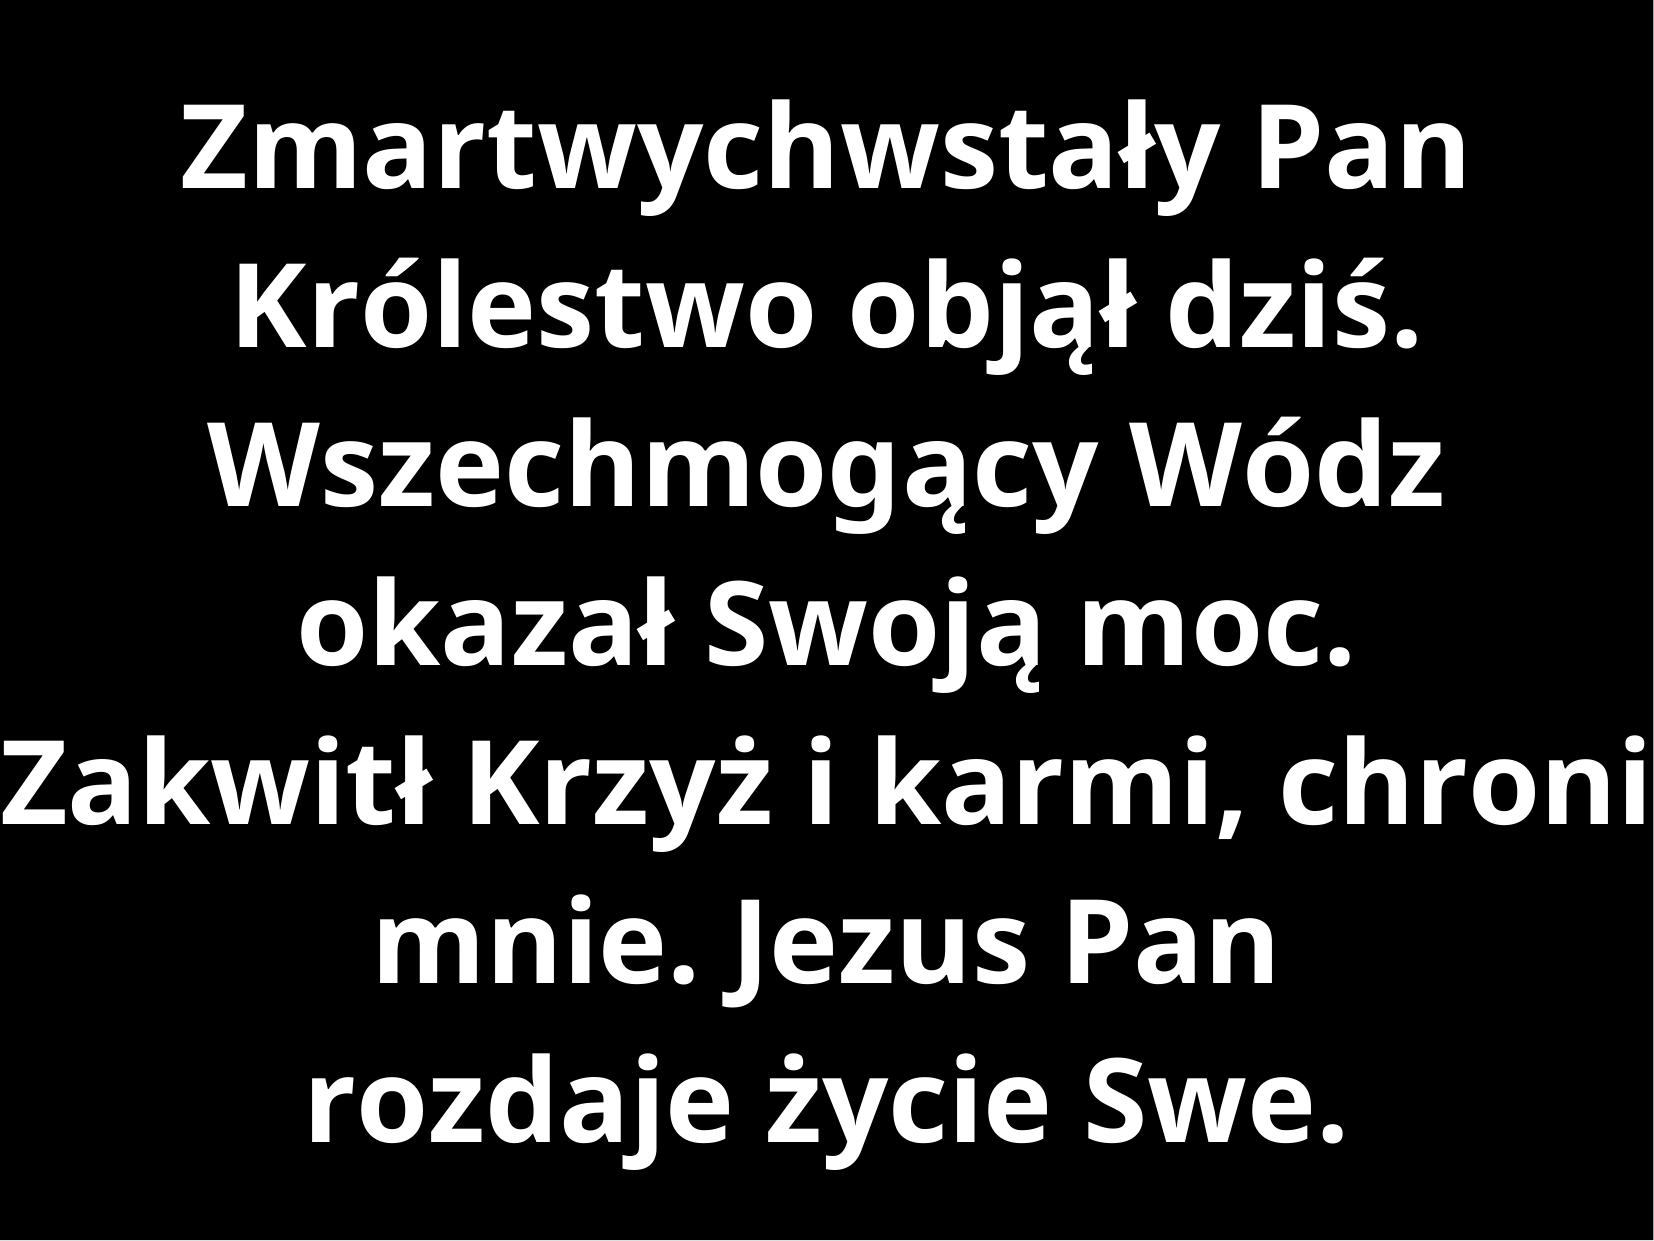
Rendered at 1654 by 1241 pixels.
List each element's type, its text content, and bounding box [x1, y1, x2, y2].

title Zmartwychwstały Pan Królestwo objął dziś. Wszechmogący Wódz okazał Swoją moc. Zakwitł Krzyż i karmi, chroni mnie. Jezus Pan rozdaje życie Swe. [0, 0, 1654, 1241]
